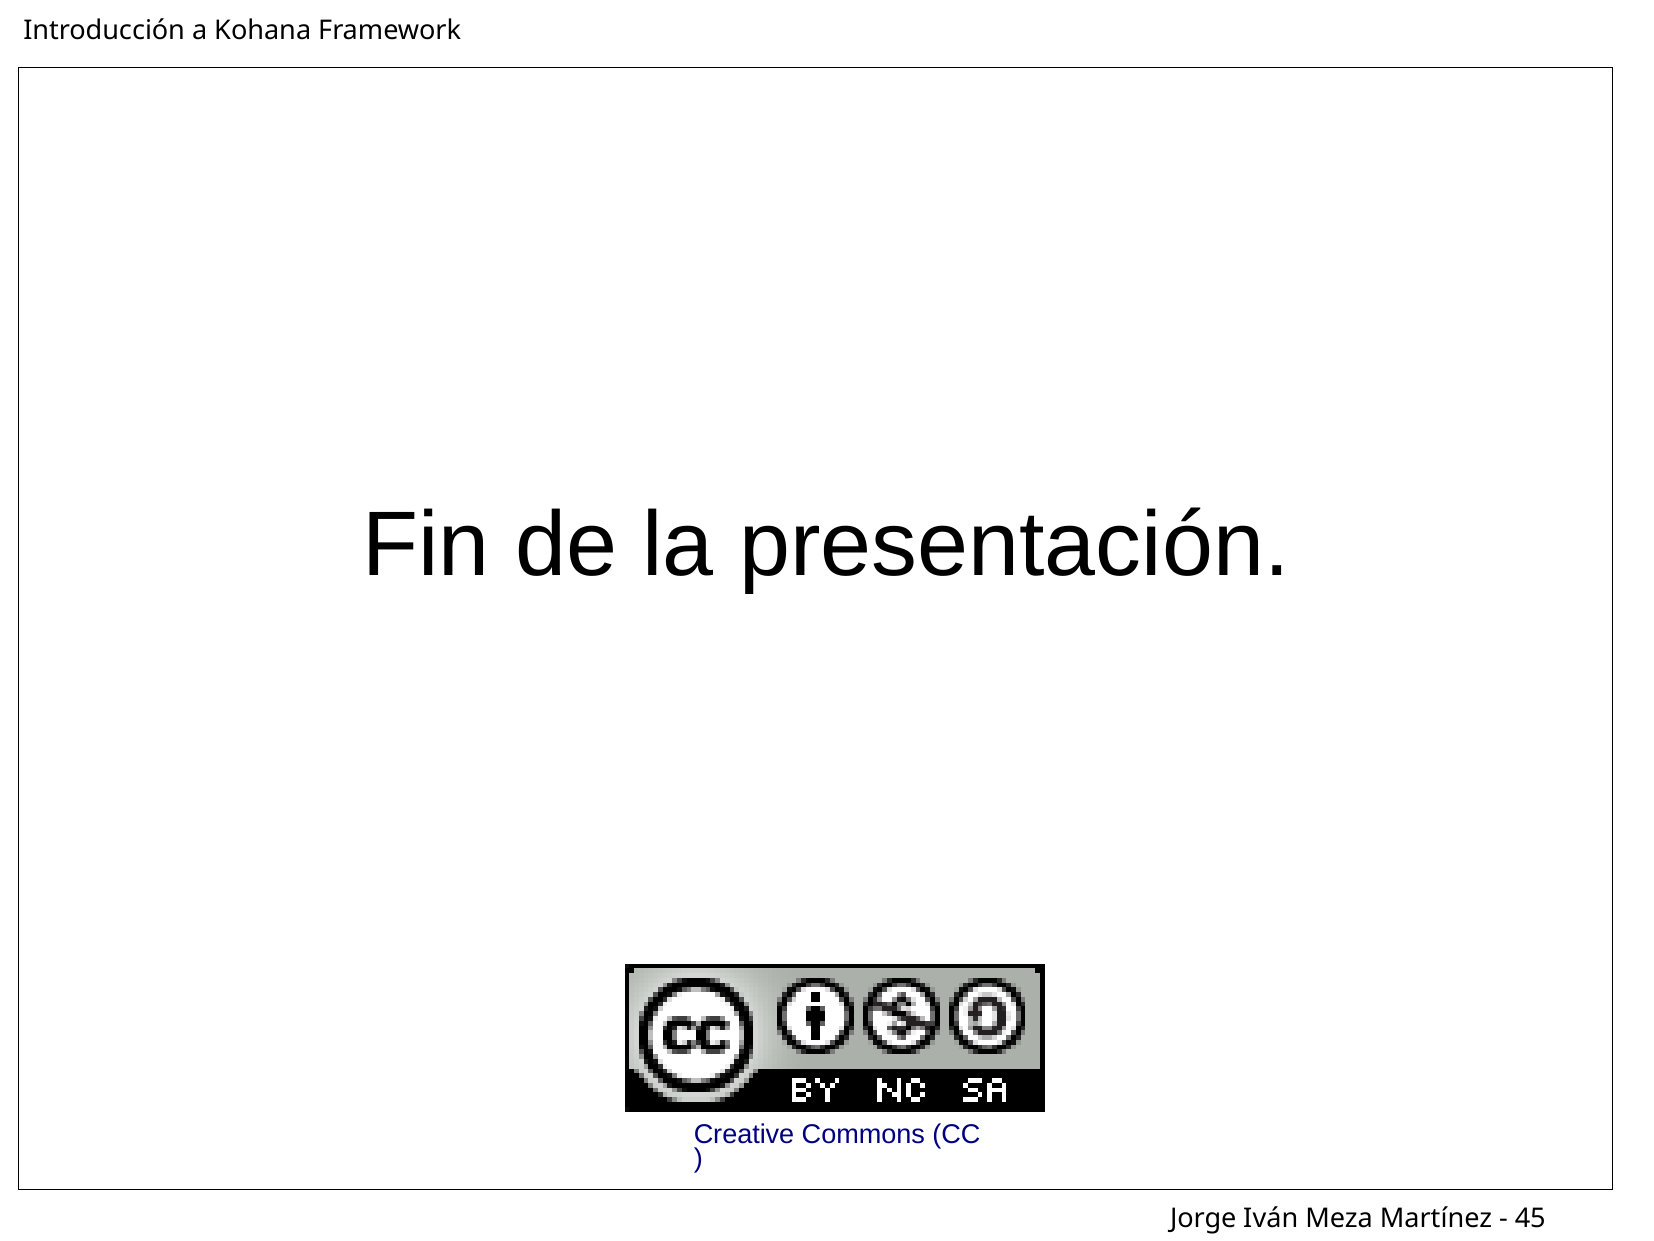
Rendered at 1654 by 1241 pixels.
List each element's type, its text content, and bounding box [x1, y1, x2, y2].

text_box Creative Commons (CC) [679, 1111, 1003, 1160]
picture [625, 964, 1045, 1112]
title Fin de la presentación. [82, 439, 1571, 647]
